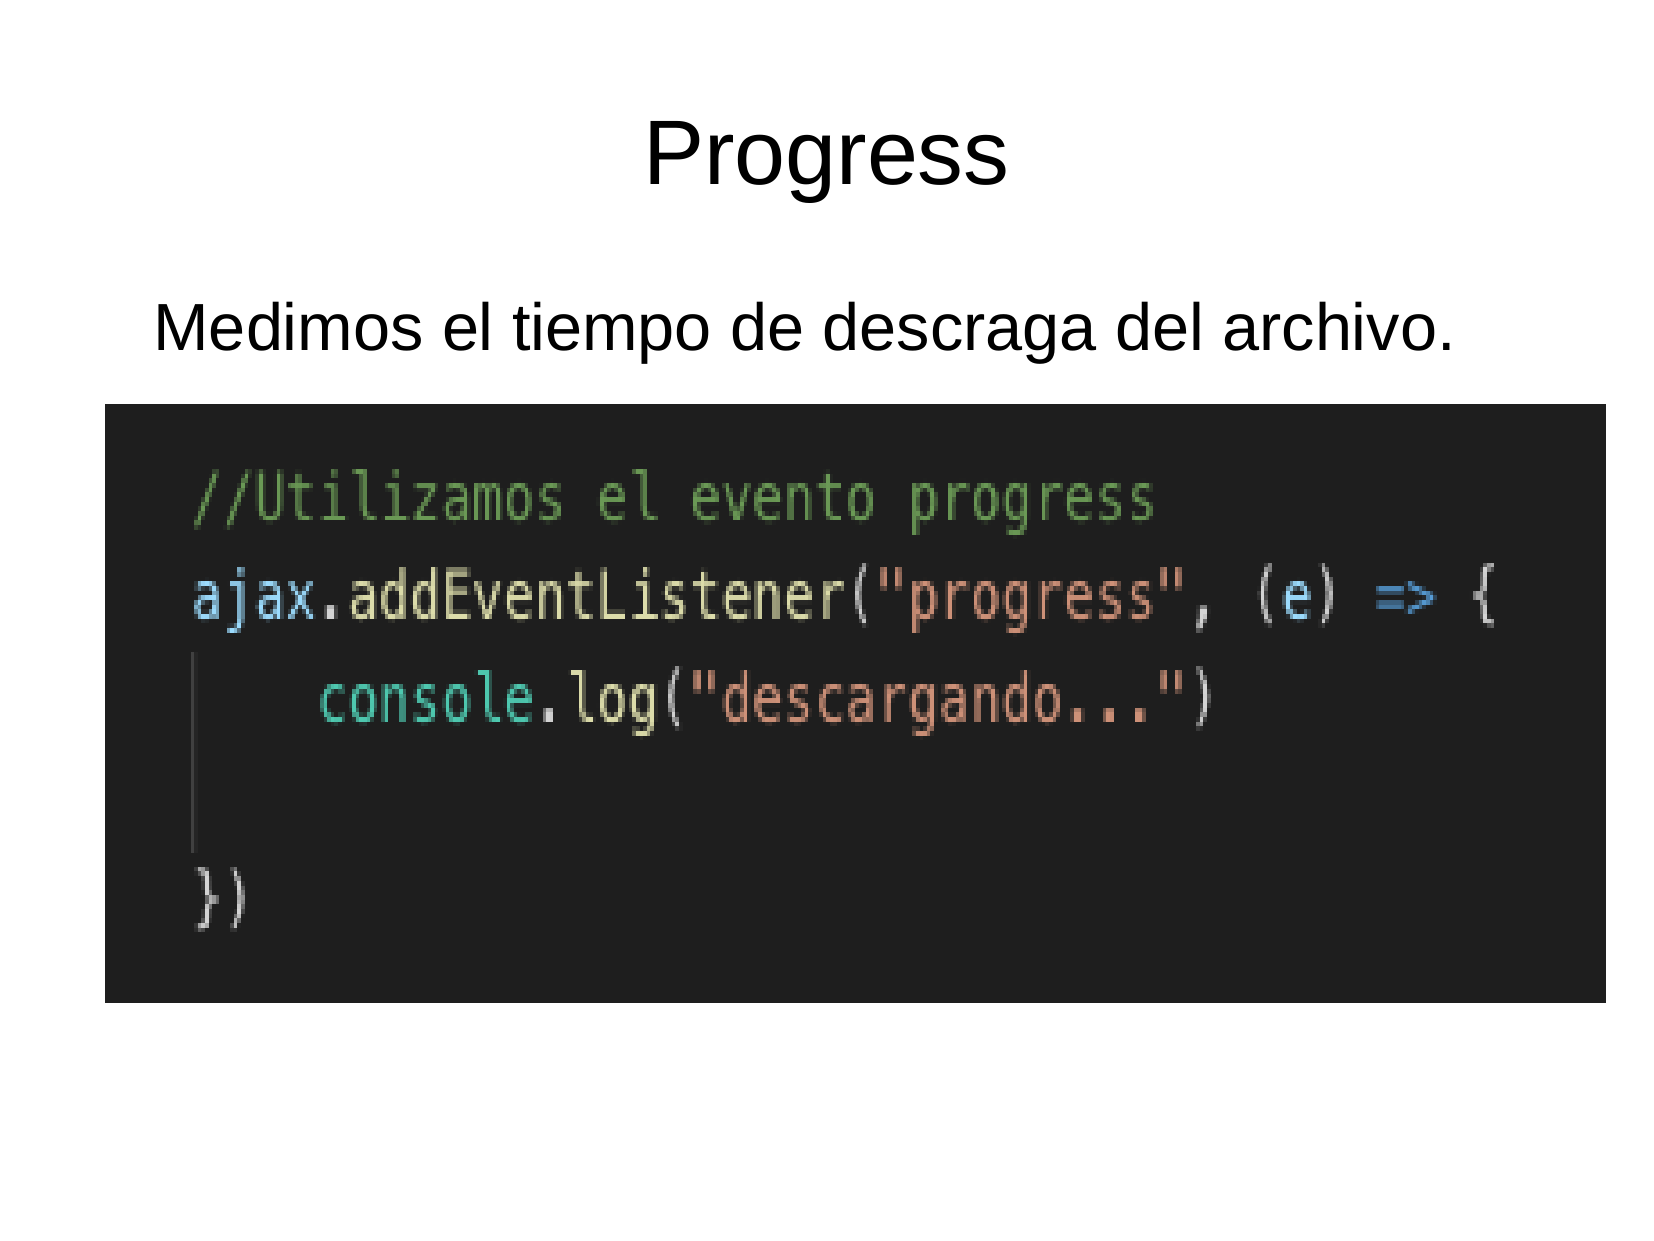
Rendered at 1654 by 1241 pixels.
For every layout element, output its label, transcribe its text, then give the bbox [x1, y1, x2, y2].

title Progress [82, 49, 1571, 257]
list Medimos el tiempo de descraga del archivo. [82, 290, 1571, 1109]
picture [105, 404, 1606, 1003]
